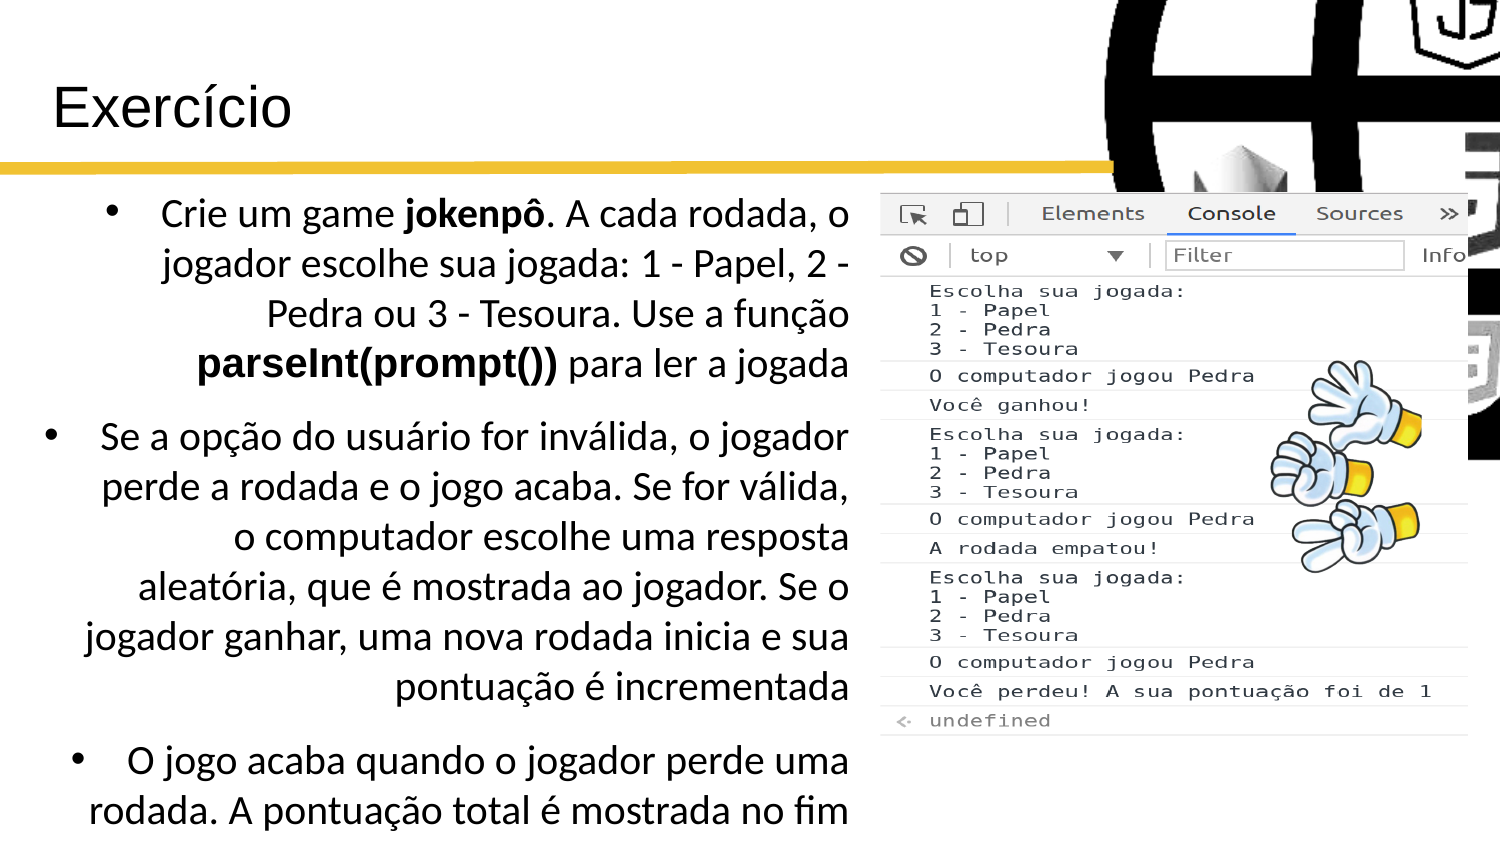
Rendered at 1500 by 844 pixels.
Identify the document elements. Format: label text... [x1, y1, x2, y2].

picture [880, 0, 1500, 737]
text_box Crie um game jokenpô. A cada rodada, o jogador escolhe sua jogada: 1 - Papel, 2 - Pedra ou 3 - Tesoura. Use a função parseInt(prompt()) para ler a jogada Se a opção do usuário for inválida, o jogador perde a rodada e o jogo acaba. Se for válida, o computador escolhe uma resposta aleatória, que é mostrada ao jogador. Se o jogador ganhar, uma nova rodada inicia e sua pontuação é incrementada O jogo acaba quando o jogador perde uma rodada. A pontuação total é mostrada no fim do jogo [0, 177, 865, 844]
text_box Exercício [37, 33, 1463, 175]
